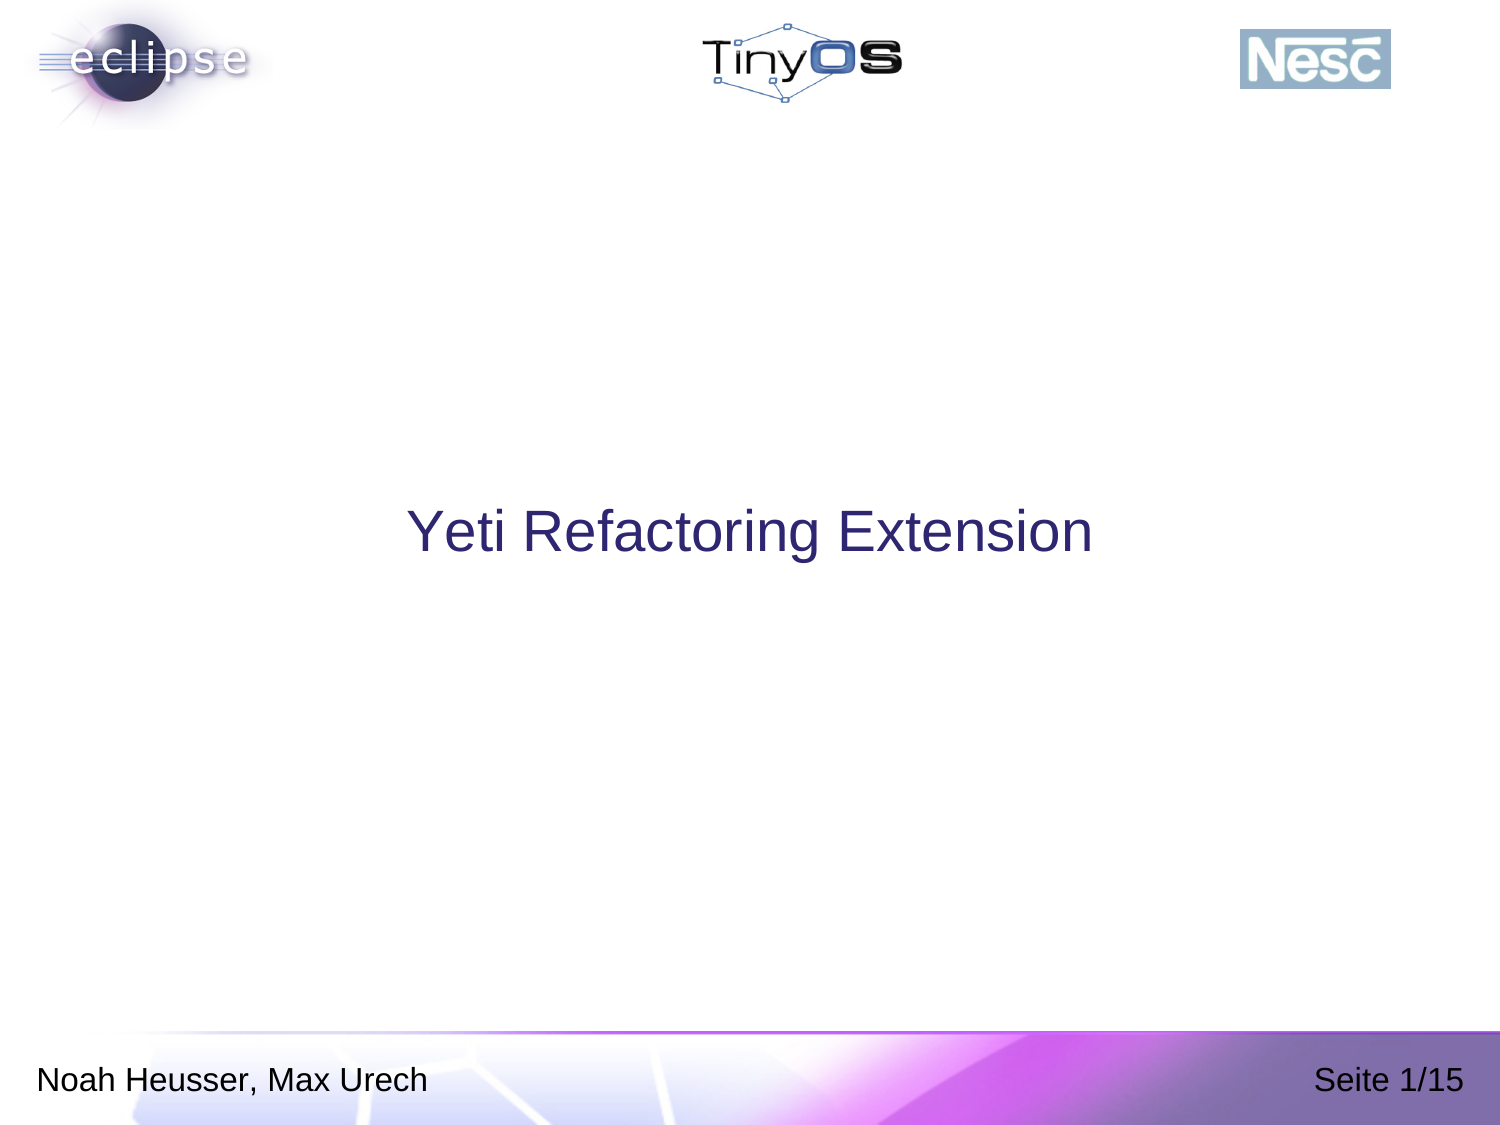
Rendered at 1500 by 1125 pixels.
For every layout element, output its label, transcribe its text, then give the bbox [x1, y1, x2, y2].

title Yeti Refactoring Extension [112, 442, 1388, 614]
picture [696, 23, 904, 103]
picture [0, 1031, 1500, 1125]
picture [1240, 29, 1391, 89]
picture [23, 0, 273, 130]
